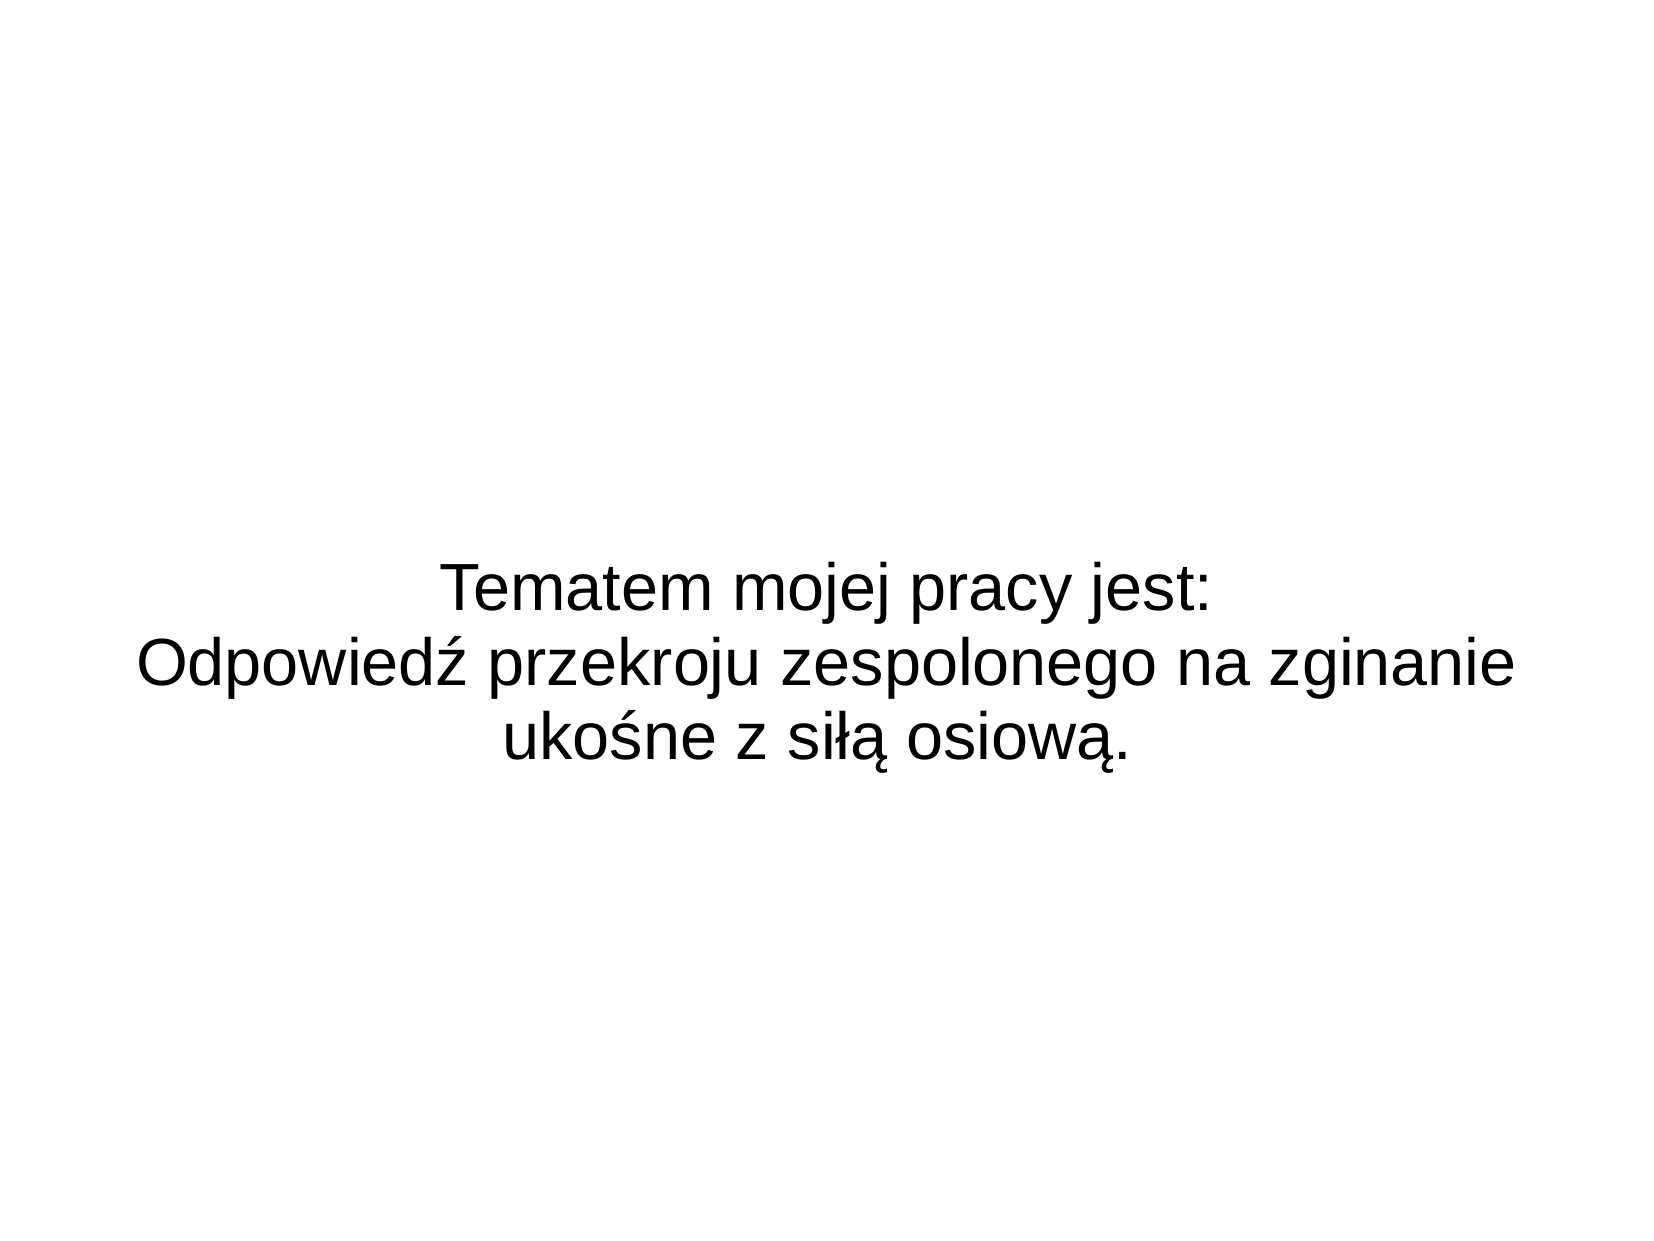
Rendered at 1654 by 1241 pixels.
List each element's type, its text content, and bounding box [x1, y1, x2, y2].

subtitle Tematem mojej pracy jest: Odpowiedź przekroju zespolonego na zginanie ukośne z siłą osiową. [82, 290, 1571, 1109]
